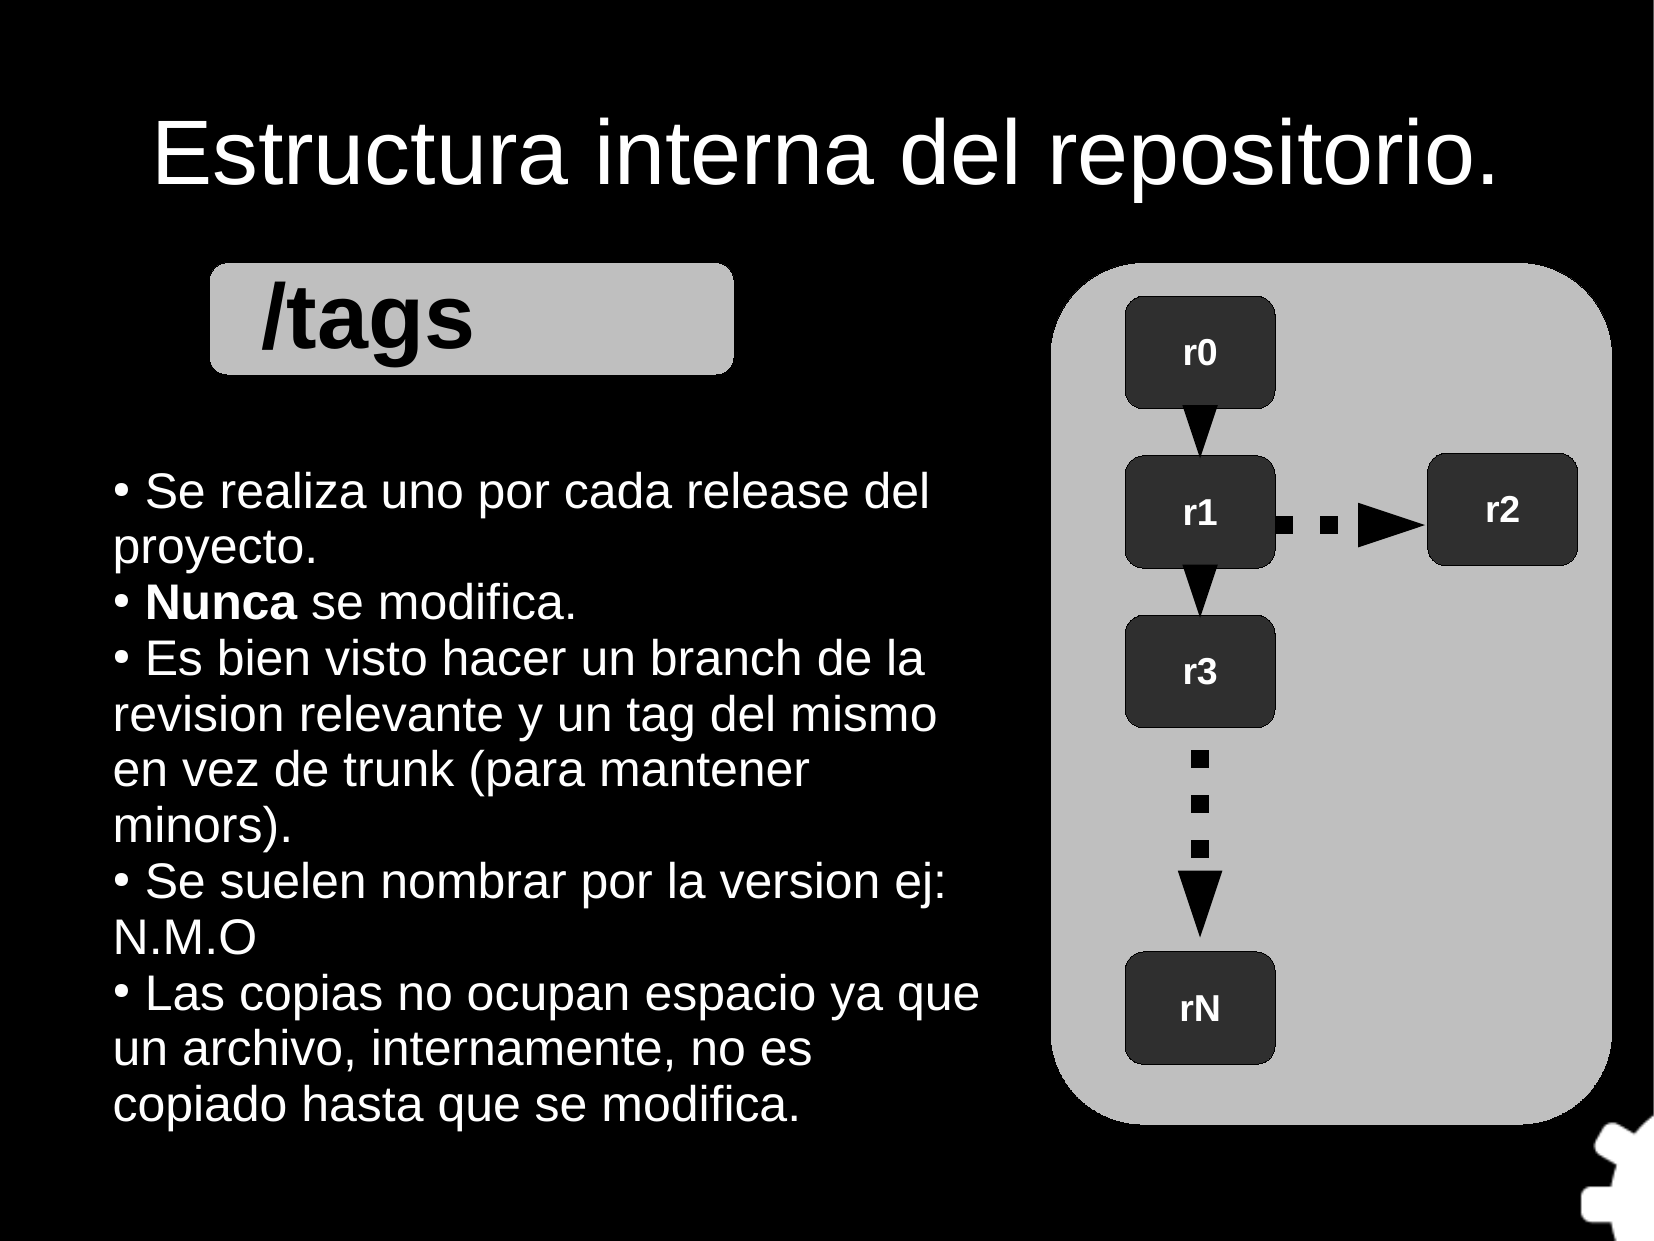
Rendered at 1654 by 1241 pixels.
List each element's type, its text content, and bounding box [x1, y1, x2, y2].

title Estructura interna del repositorio. [82, 49, 1571, 257]
text_box rN [1125, 951, 1276, 1065]
text_box /tags [246, 257, 491, 376]
text_box r2 [1427, 453, 1578, 566]
text_box r1 [1125, 455, 1276, 569]
text_box Se realiza uno por cada release del proyecto. Nunca se modifica. Es bien visto hacer un branch de la revision relevante y un tag del mismo en vez de trunk (para mantener minors). Se suelen nombrar por la version ej: N.M.O Las copias no ocupan espacio ya que un archivo, internamente, no es copiado hasta que se modifica. [98, 455, 1013, 1140]
text_box r3 [1125, 615, 1276, 728]
text_box [491, 262, 735, 376]
picture [0, 0, 1654, 1241]
text_box [209, 262, 246, 376]
text_box r0 [1125, 296, 1276, 409]
text_box [1050, 262, 1613, 1126]
